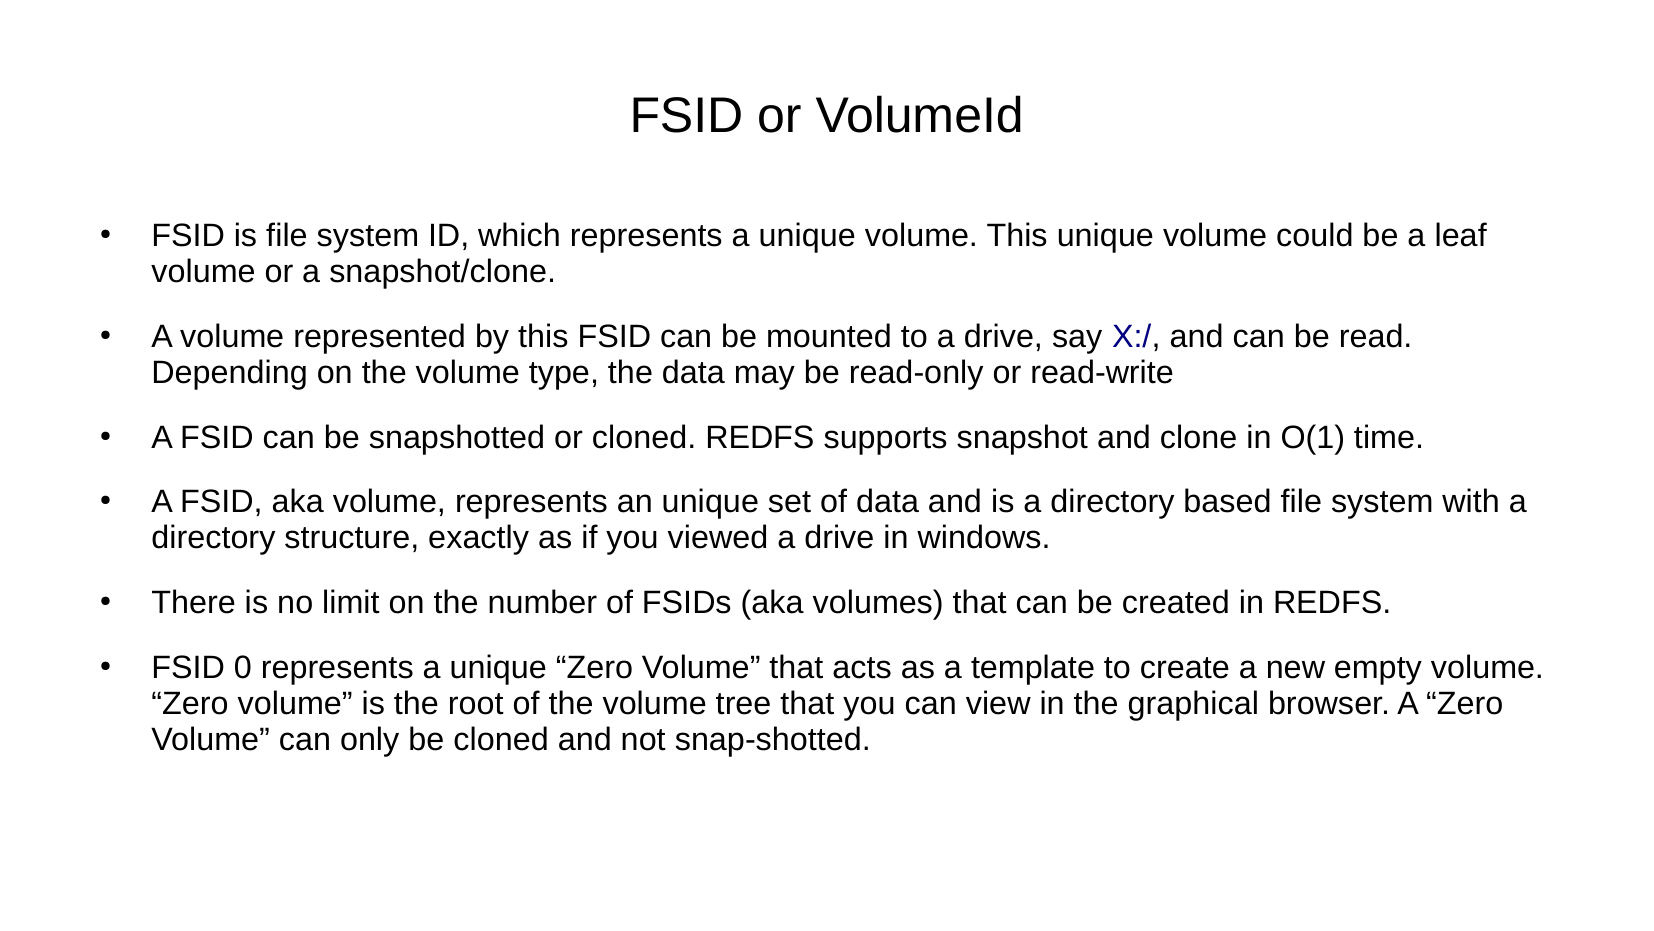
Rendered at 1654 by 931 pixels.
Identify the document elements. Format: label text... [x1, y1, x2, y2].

list FSID is file system ID, which represents a unique volume. This unique volume could be a leaf volume or a snapshot/clone. A volume represented by this FSID can be mounted to a drive, say X:/, and can be read. Depending on the volume type, the data may be read-only or read-write A FSID can be snapshotted or cloned. REDFS supports snapshot and clone in O(1) time. A FSID, aka volume, represents an unique set of data and is a directory based file system with a directory structure, exactly as if you viewed a drive in windows. There is no limit on the number of FSIDs (aka volumes) that can be created in REDFS. FSID 0 represents a unique “Zero Volume” that acts as a template to create a new empty volume. “Zero volume” is the root of the volume tree that you can view in the graphical browser. A “Zero Volume” can only be cloned and not snap-shotted. [82, 217, 1571, 758]
title FSID or VolumeId [82, 37, 1571, 193]
